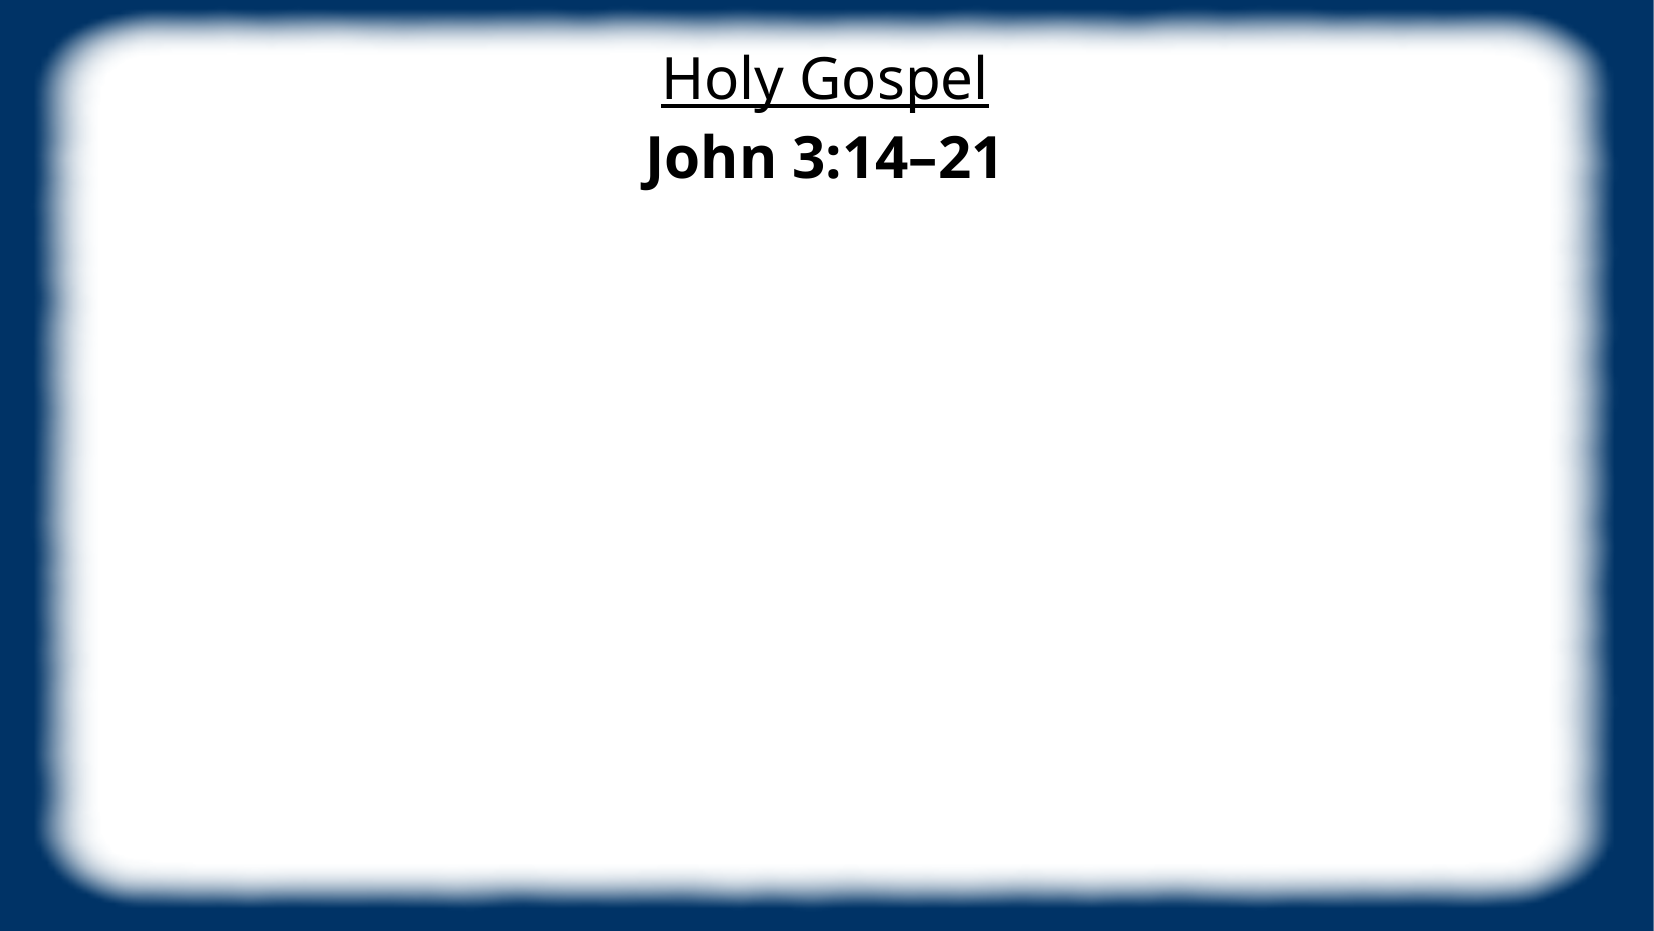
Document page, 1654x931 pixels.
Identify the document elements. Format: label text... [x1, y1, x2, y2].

text_box Holy Gospel John 3:14–21 [105, 30, 1546, 200]
picture [0, 0, 1654, 931]
